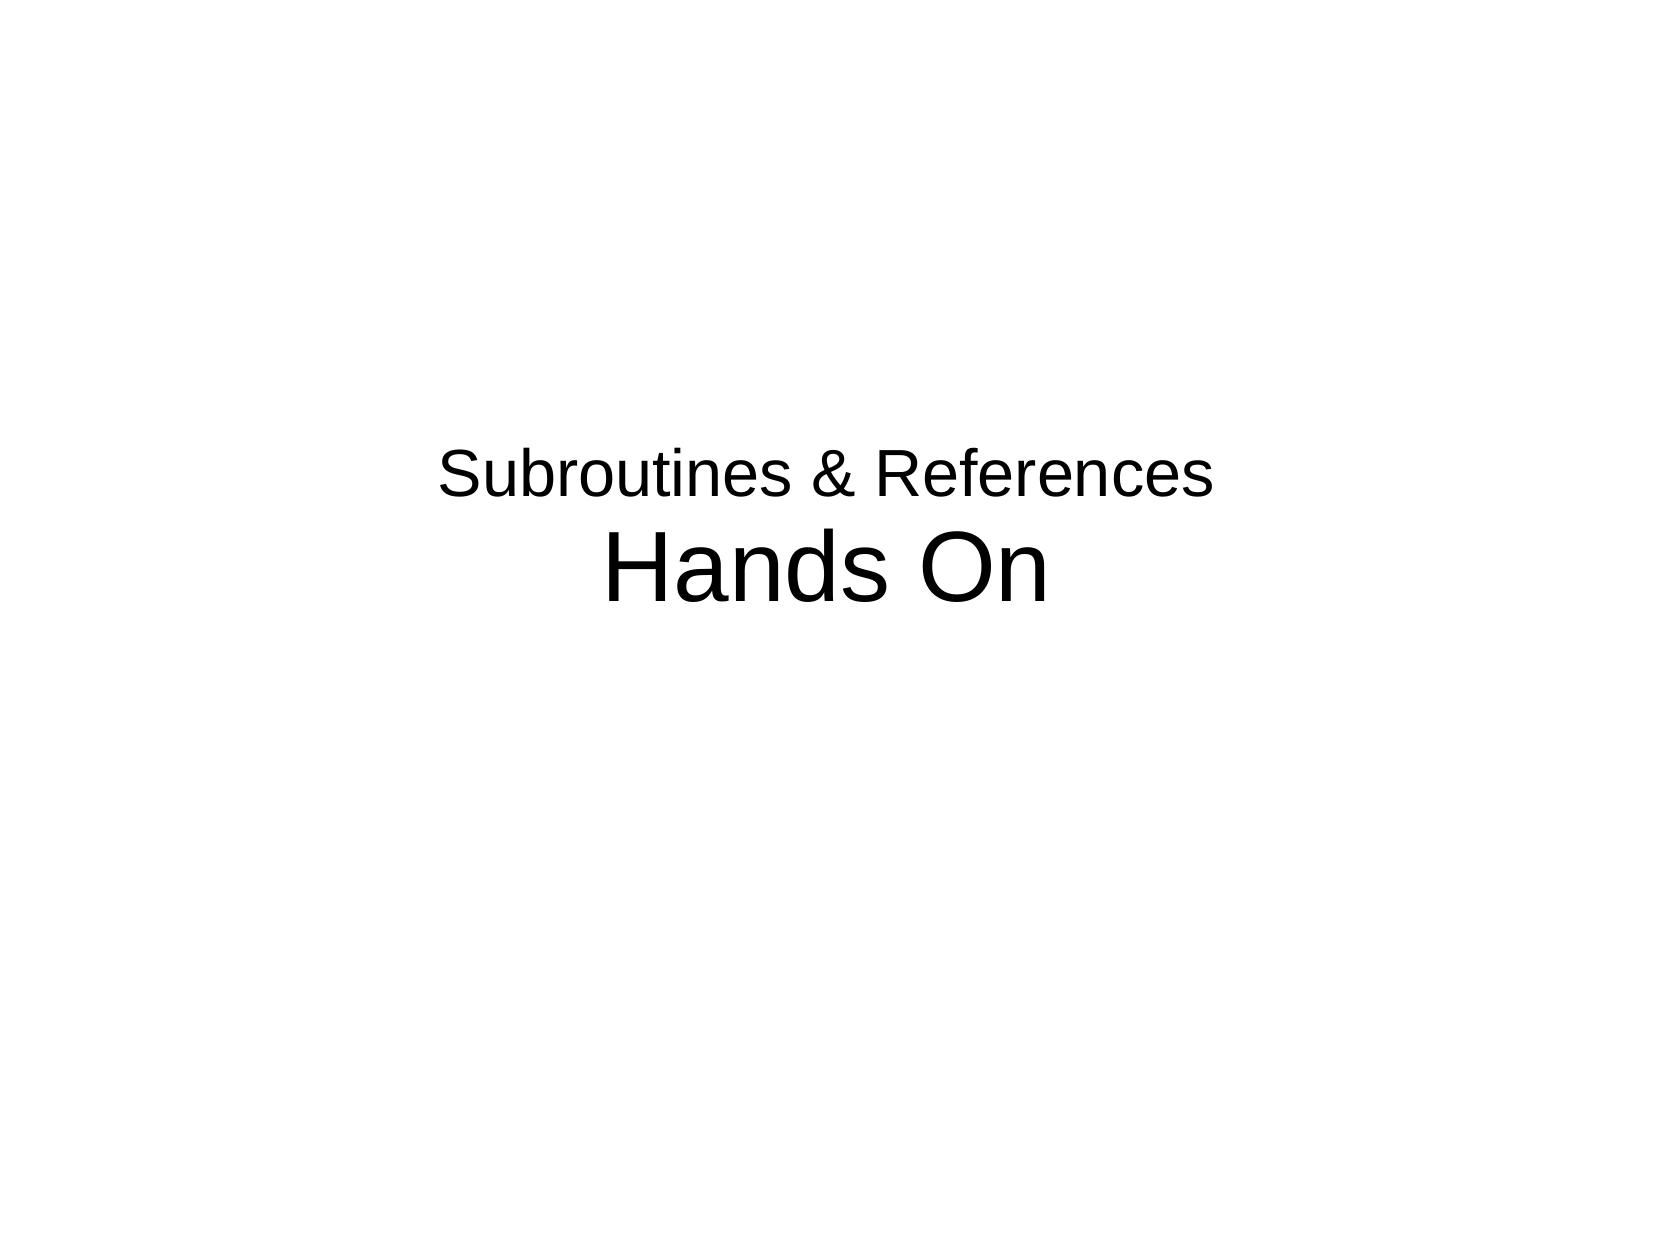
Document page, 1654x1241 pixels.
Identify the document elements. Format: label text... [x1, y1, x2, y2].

subtitle Subroutines & References Hands On [82, 49, 1571, 1010]
